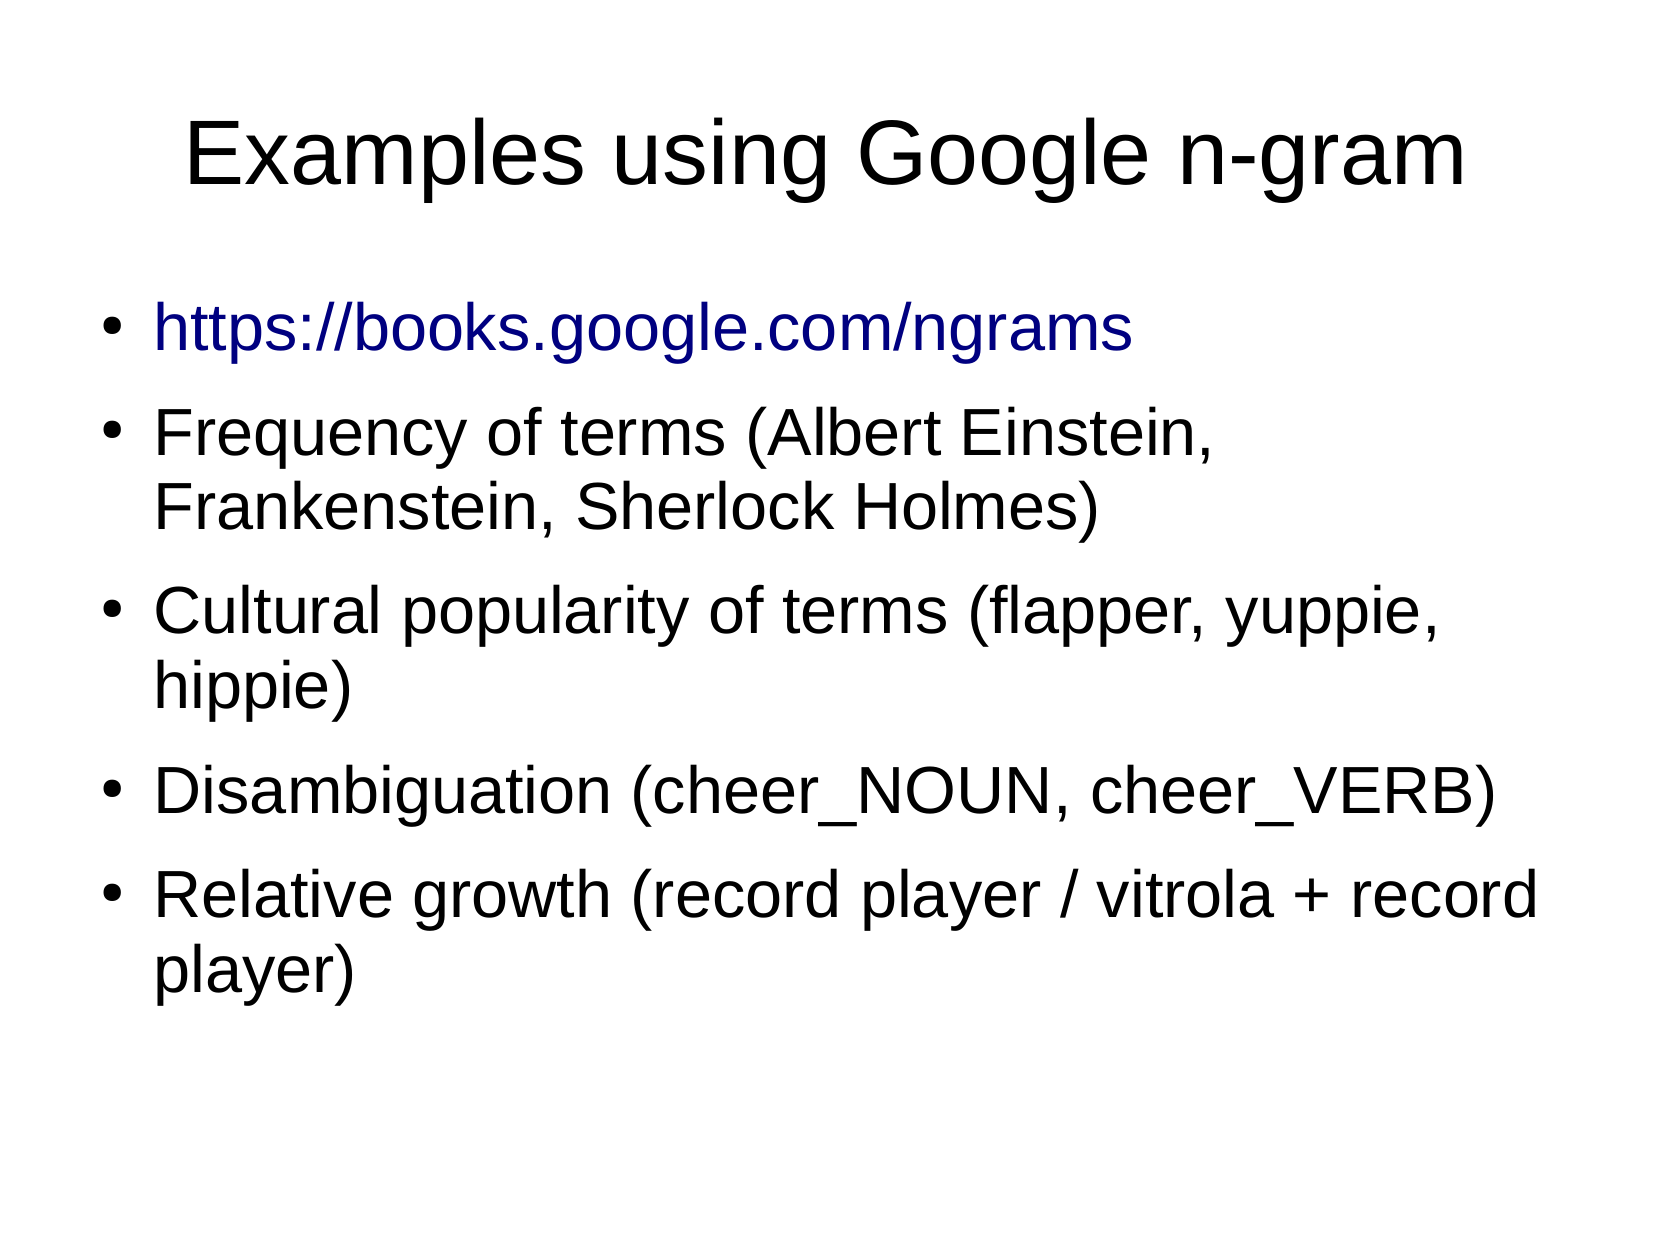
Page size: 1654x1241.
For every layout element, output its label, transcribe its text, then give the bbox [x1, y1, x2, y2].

list https://books.google.com/ngrams Frequency of terms (Albert Einstein, Frankenstein, Sherlock Holmes) Cultural popularity of terms (flapper, yuppie, hippie) Disambiguation (cheer_NOUN, cheer_VERB) Relative growth (record player / vitrola + record player) [82, 290, 1571, 1010]
title Examples using Google n-gram [82, 49, 1571, 257]
